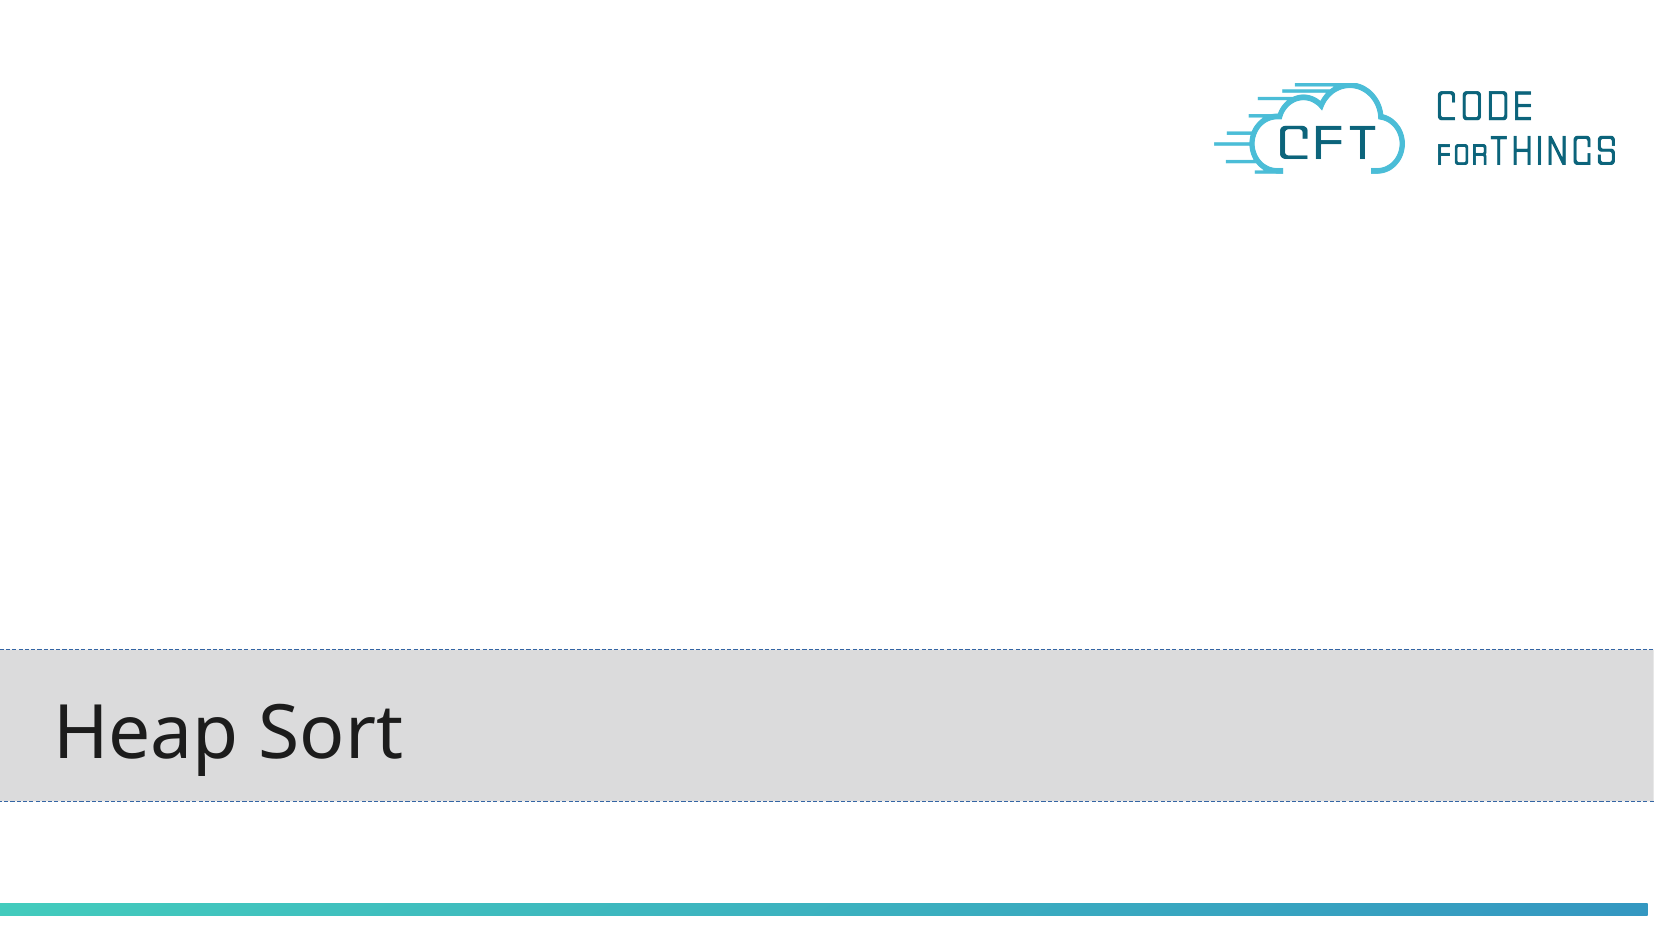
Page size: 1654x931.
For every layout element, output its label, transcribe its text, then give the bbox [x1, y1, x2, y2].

picture [1214, 83, 1615, 174]
title Heap Sort [53, 651, 1542, 807]
